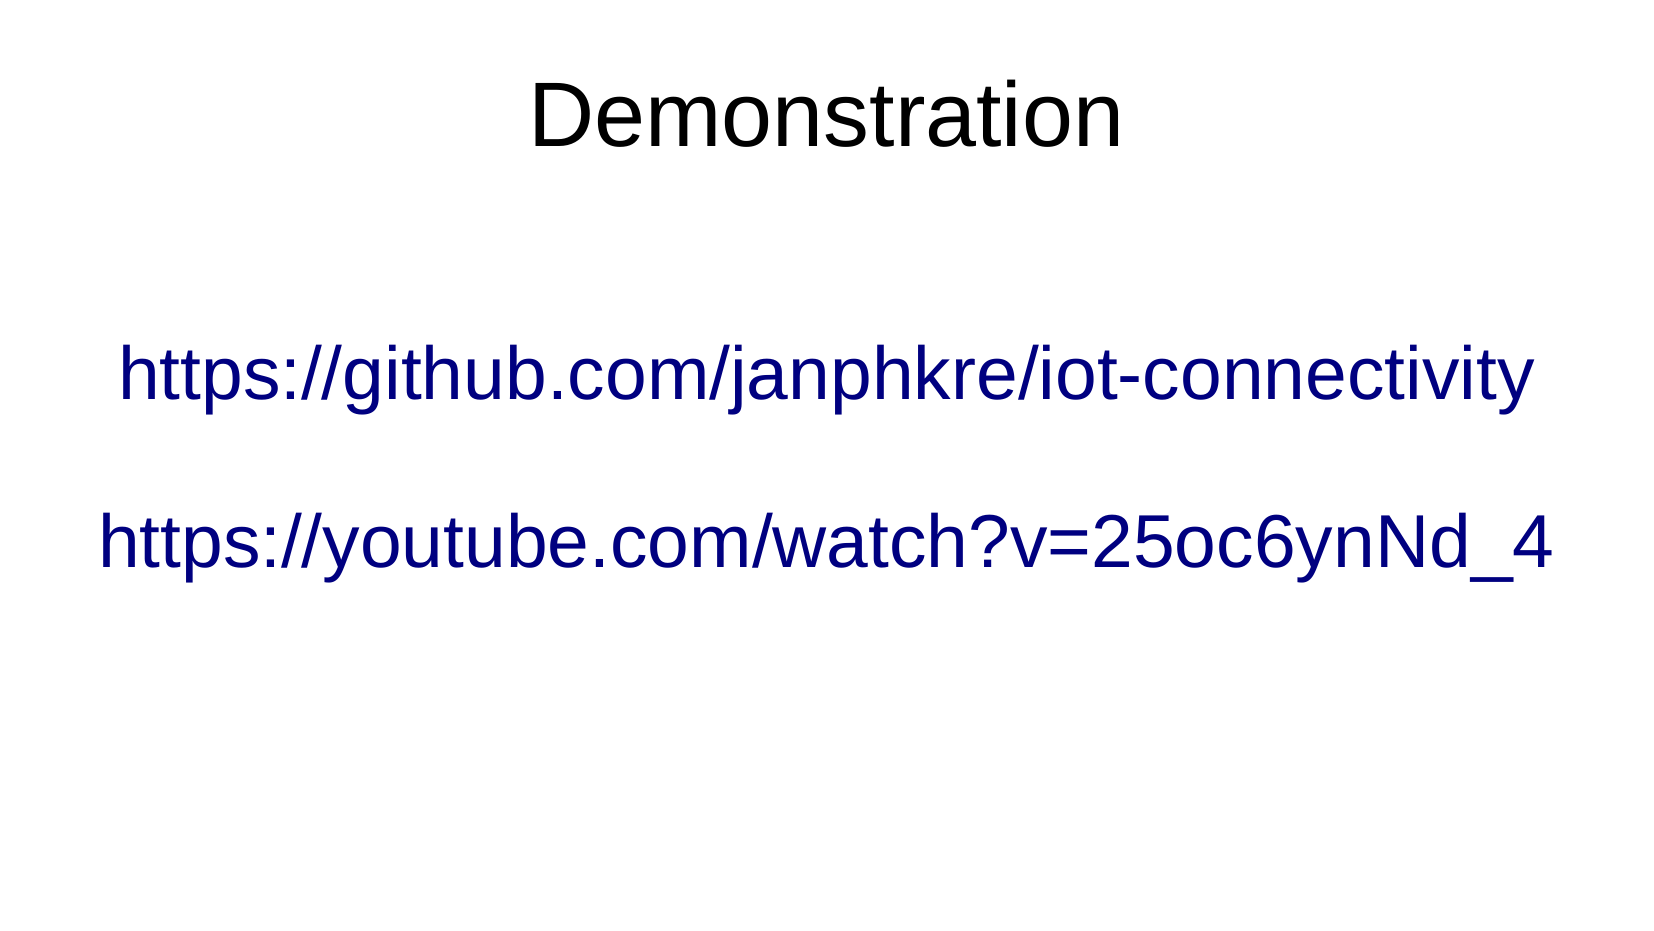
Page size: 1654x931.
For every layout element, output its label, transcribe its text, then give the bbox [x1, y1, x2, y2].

title Demonstration [82, 37, 1571, 193]
title https://github.com/janphkre/iot-connectivity https://youtube.com/watch?v=25oc6ynNd_4 [82, 331, 1571, 584]
